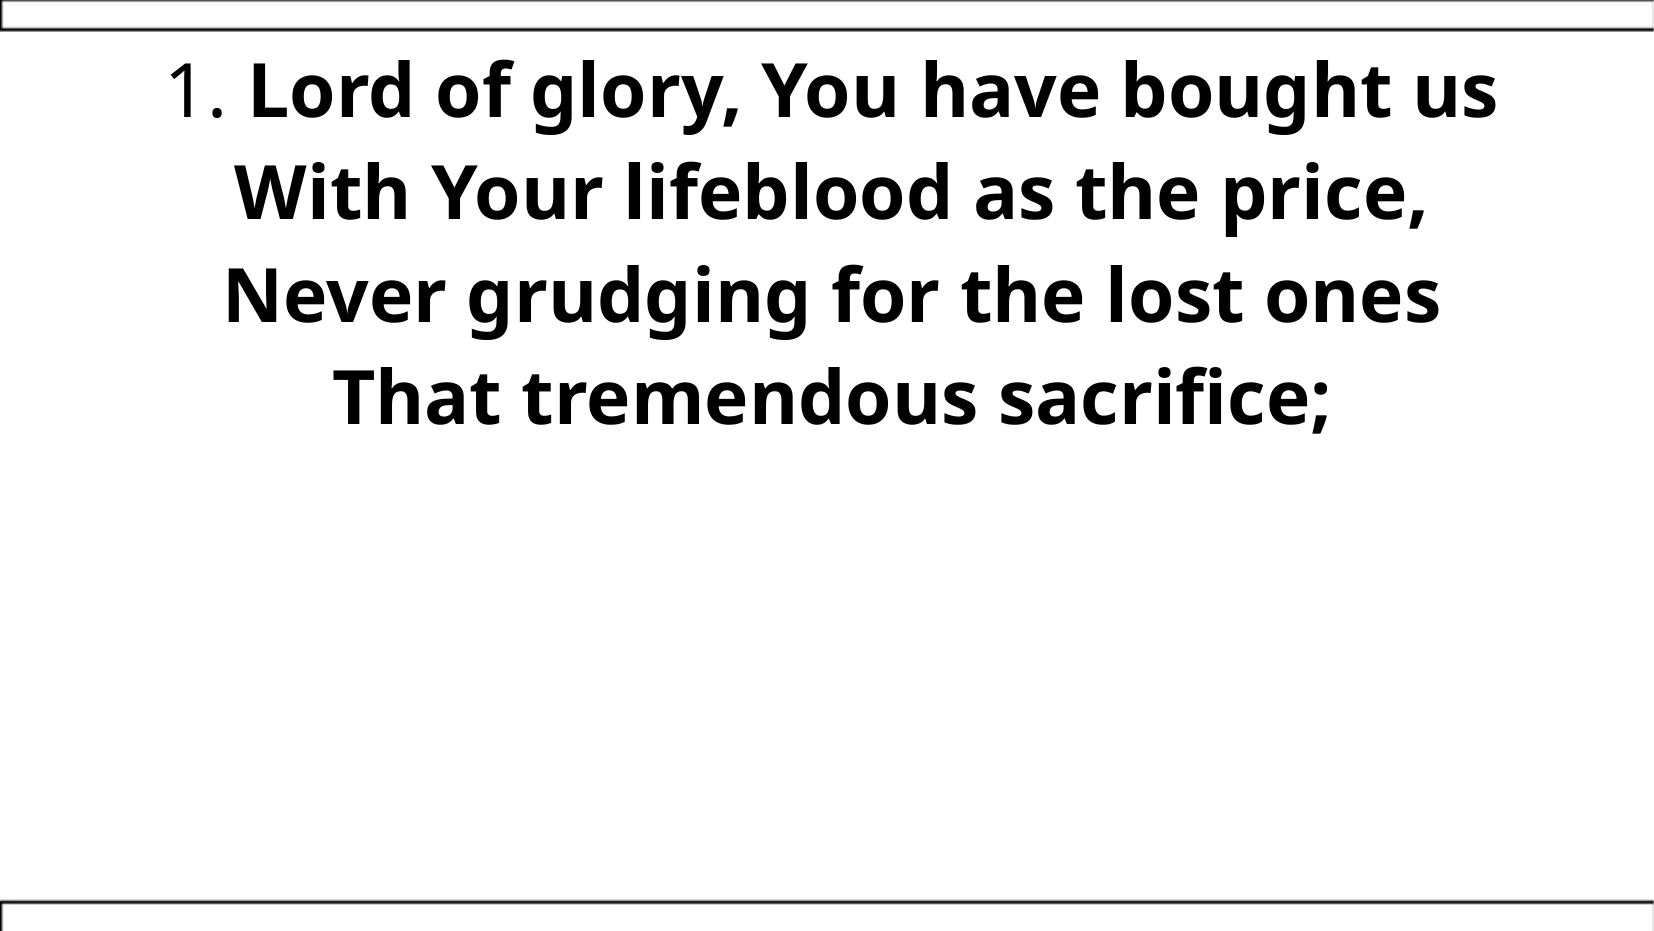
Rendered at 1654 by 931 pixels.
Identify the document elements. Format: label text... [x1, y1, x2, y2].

text_box 1. Lord of glory, You have bought us With Your lifeblood as the price, Never grudging for the lost ones That tremendous sacrifice; [90, 30, 1576, 445]
picture [0, 0, 1654, 931]
